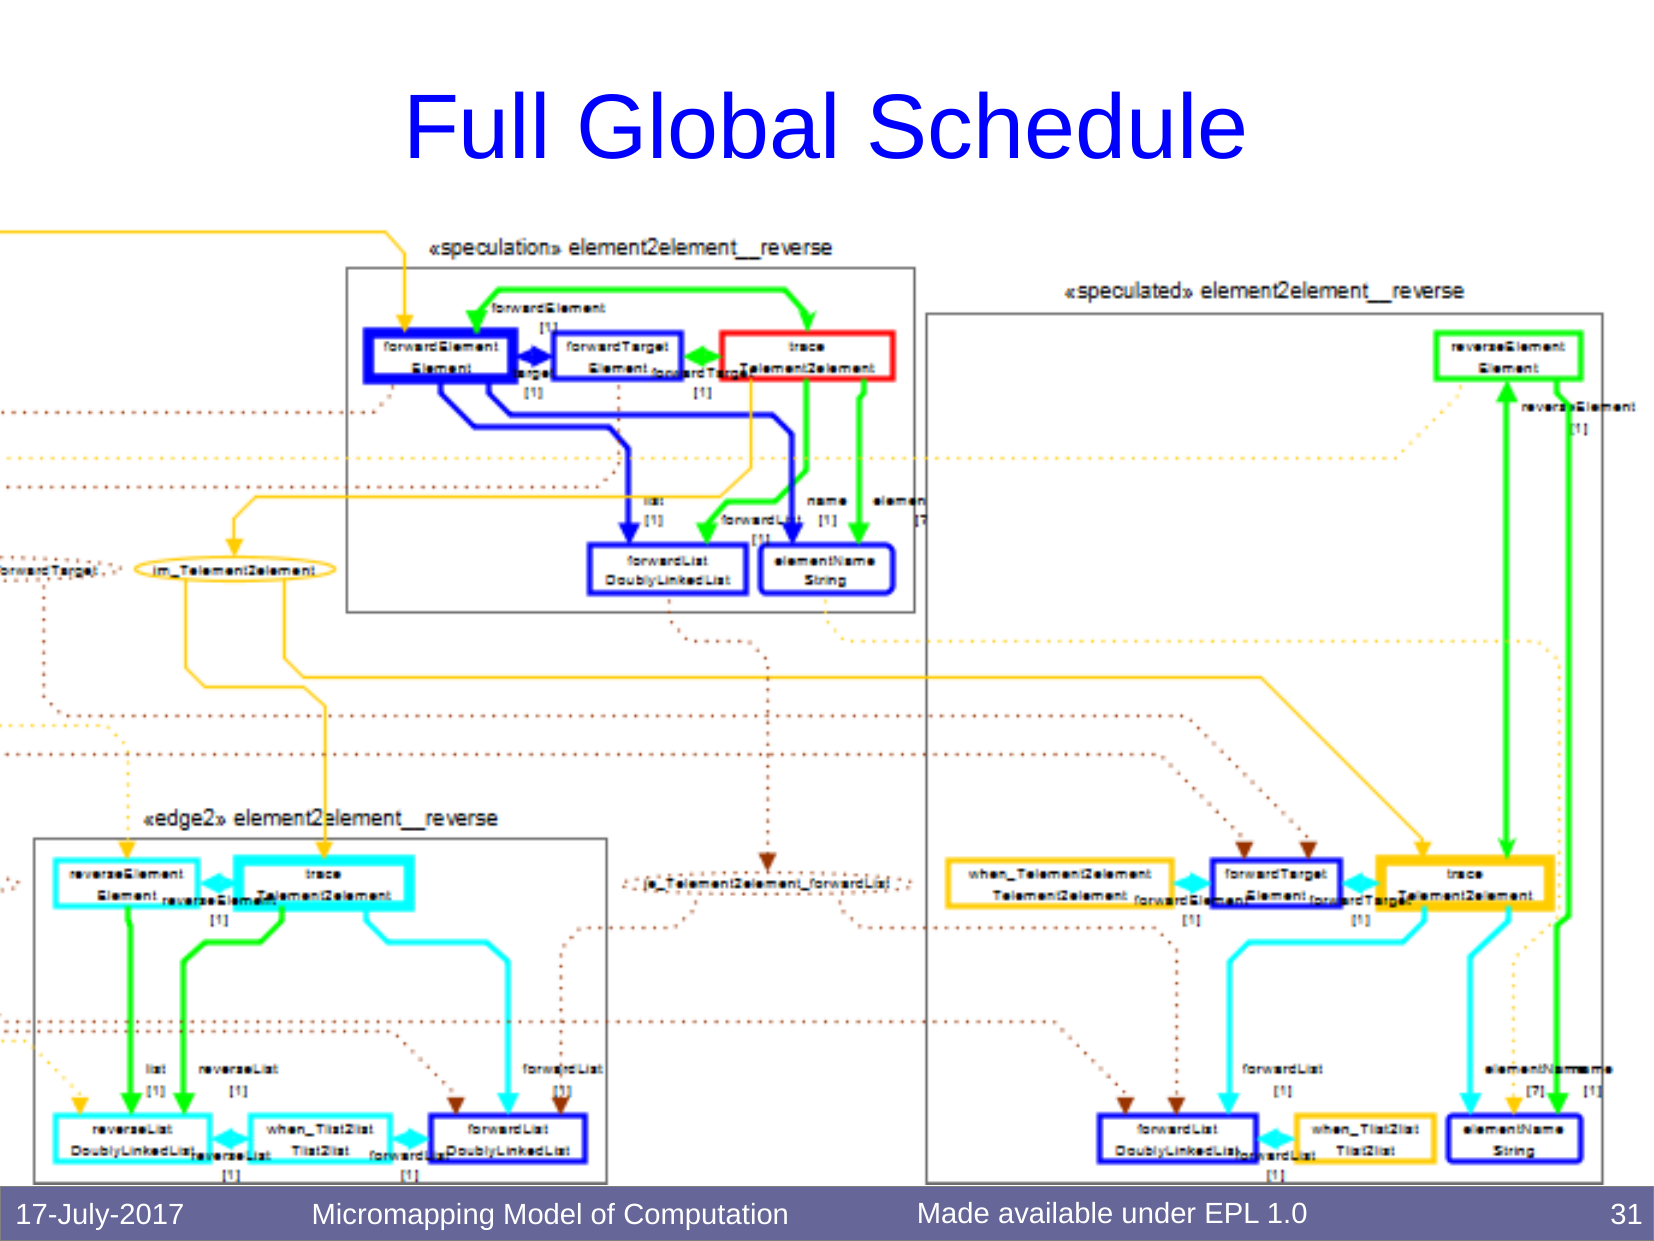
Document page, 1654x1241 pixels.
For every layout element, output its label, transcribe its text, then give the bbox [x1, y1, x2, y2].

picture [0, 229, 1638, 1185]
title Full Global Schedule [82, 22, 1571, 229]
